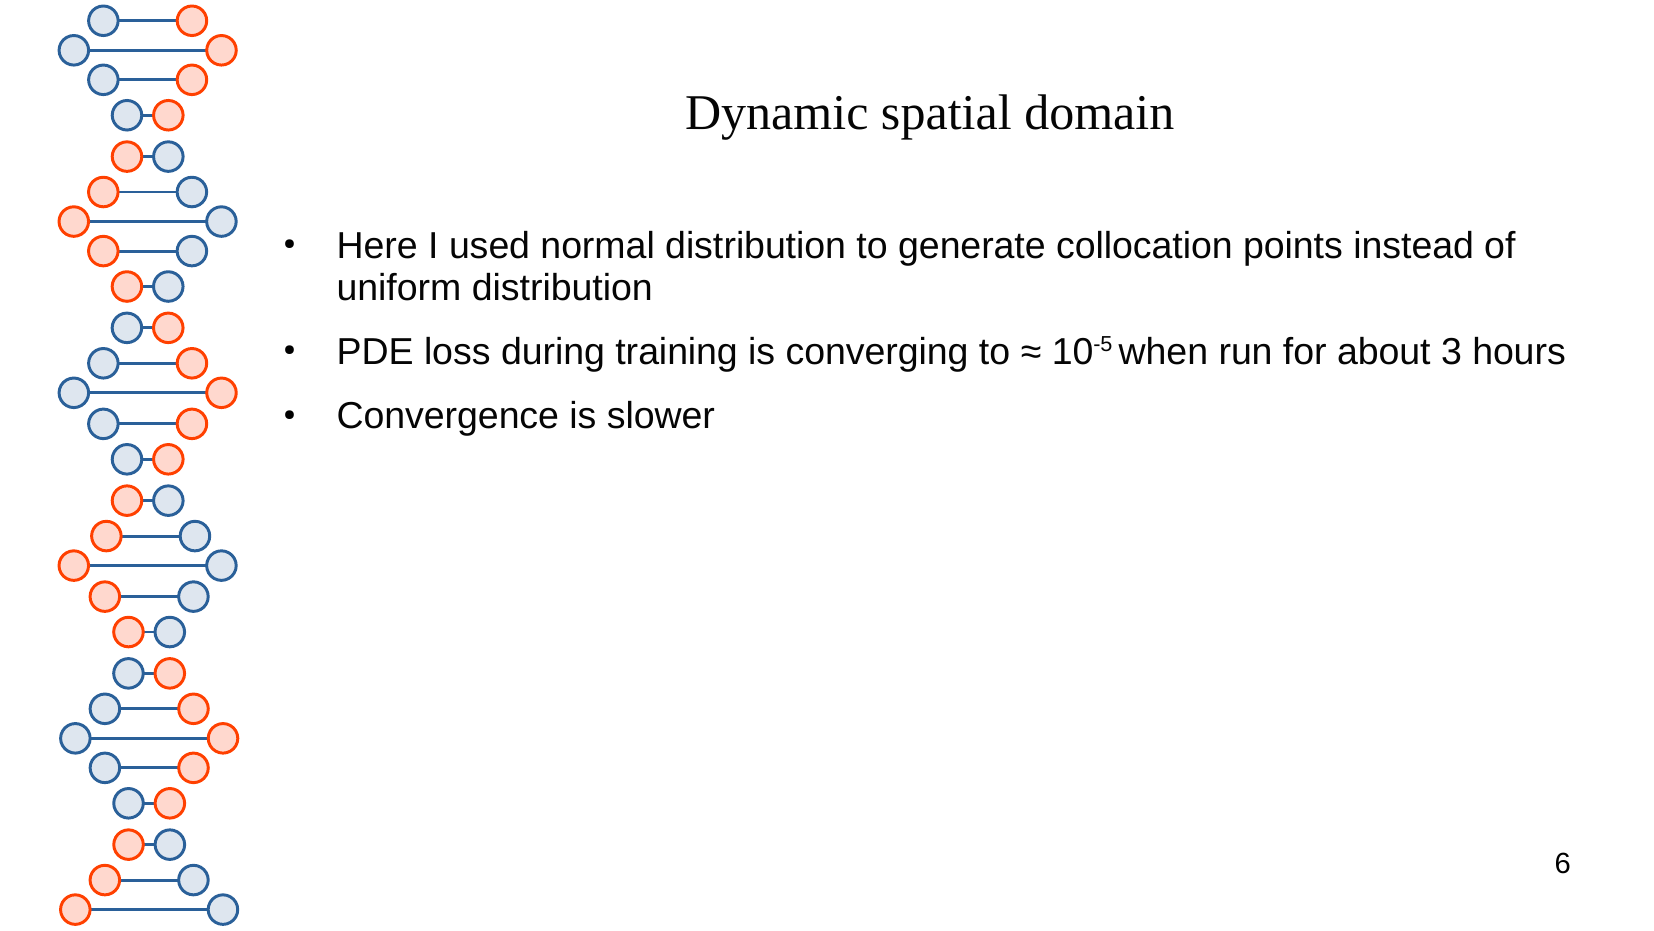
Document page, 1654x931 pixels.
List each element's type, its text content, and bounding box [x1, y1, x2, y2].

list Here I used normal distribution to generate collocation points instead of uniform distribution PDE loss during training is converging to ≈ 10-5 when run for about 3 hours Convergence is slower [265, 224, 1595, 764]
title Dynamic spatial domain [265, 35, 1595, 189]
